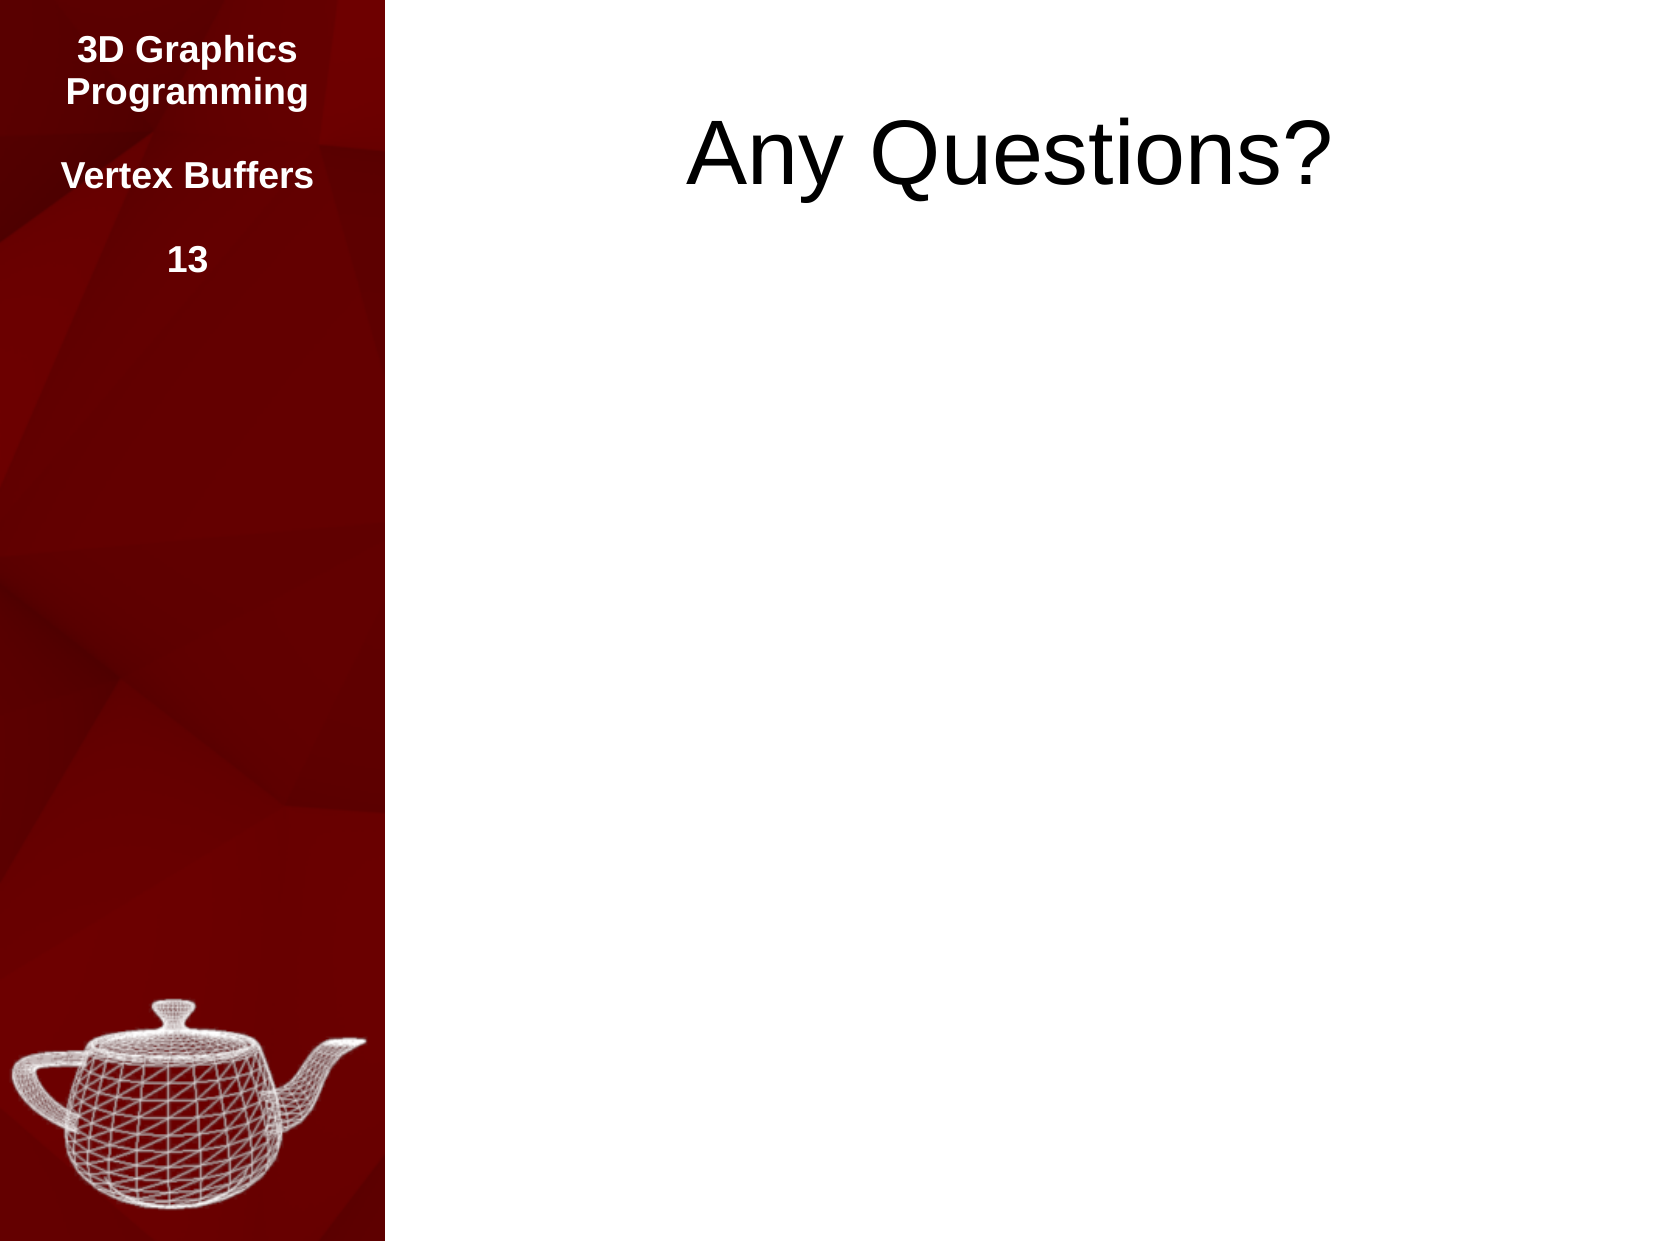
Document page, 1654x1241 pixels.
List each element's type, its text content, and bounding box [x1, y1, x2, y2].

picture [0, 0, 385, 1241]
title Any Questions? [450, 49, 1571, 257]
